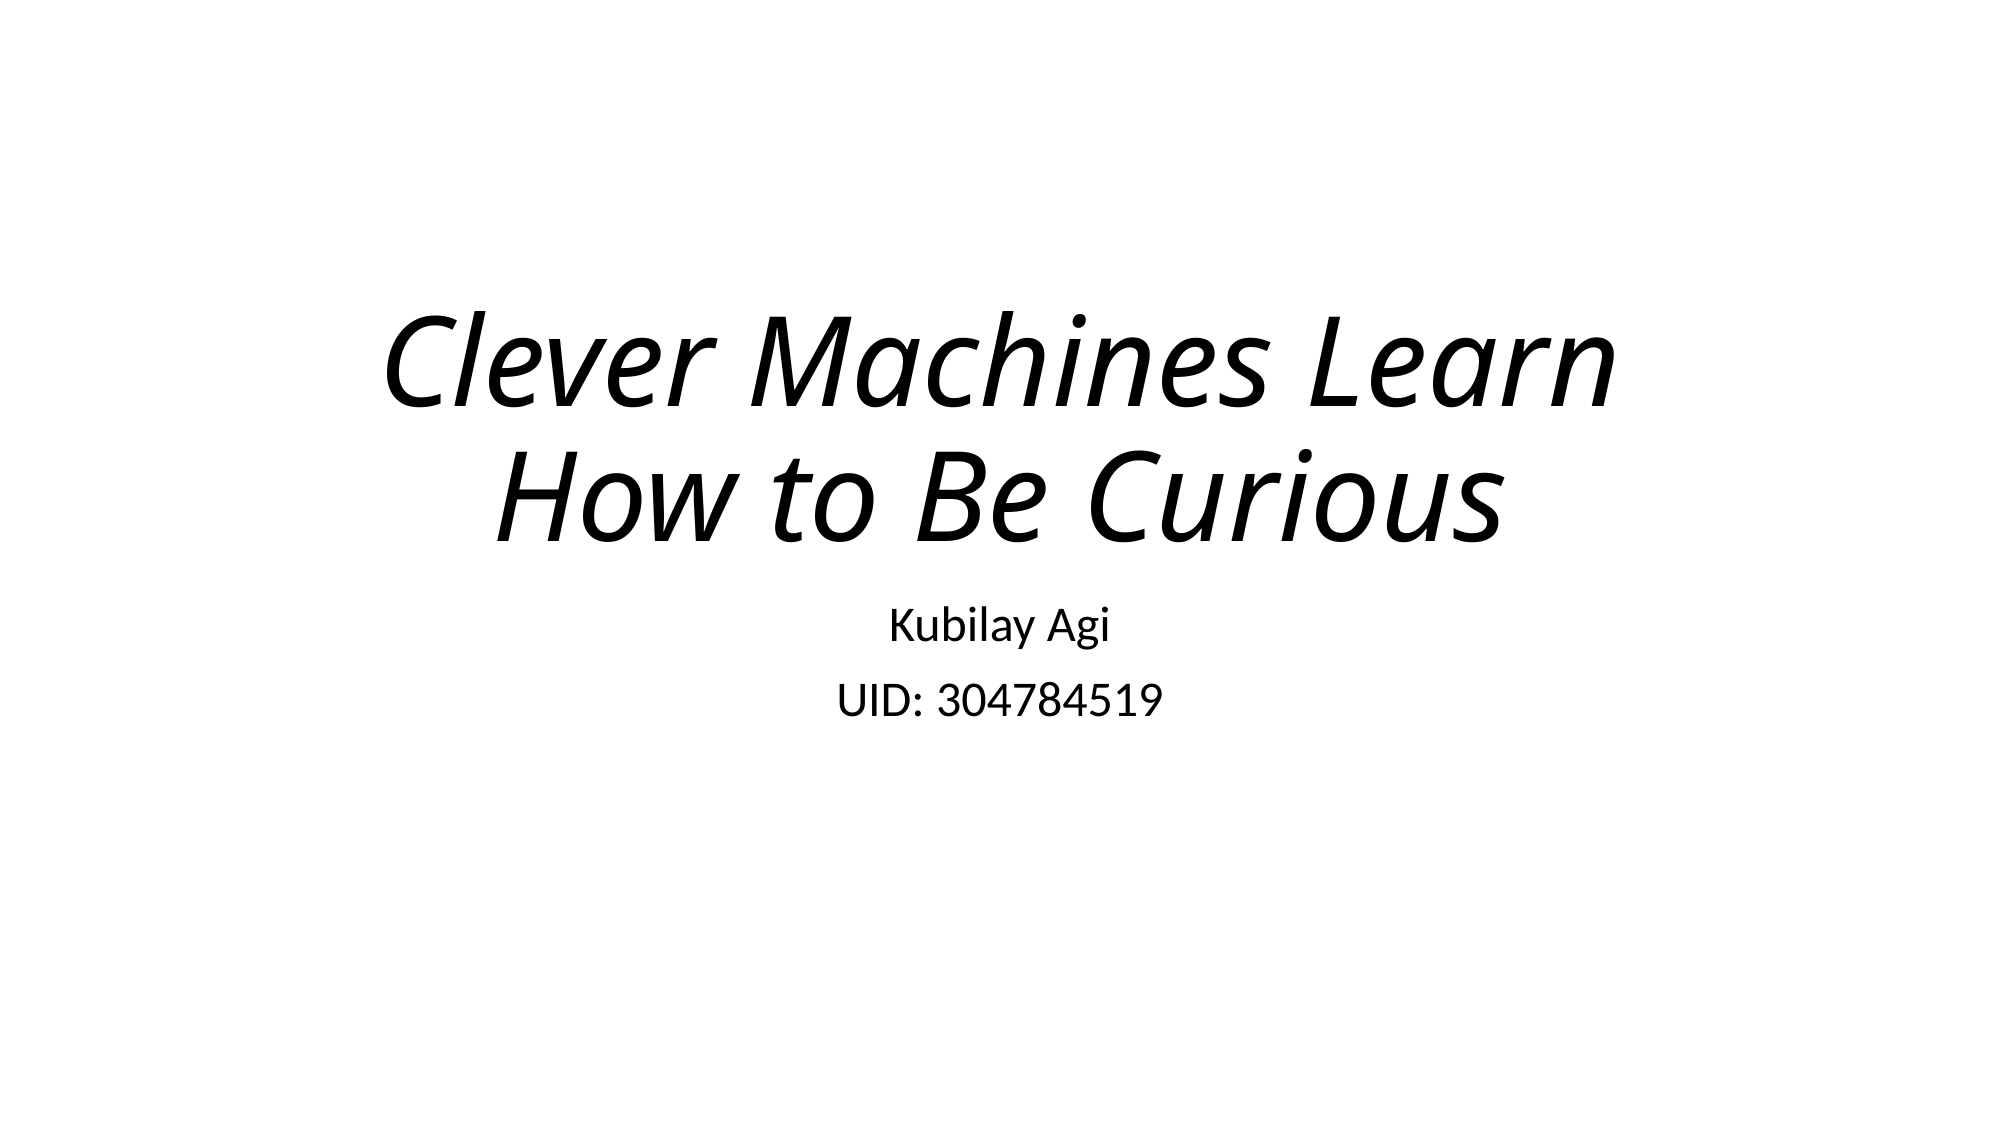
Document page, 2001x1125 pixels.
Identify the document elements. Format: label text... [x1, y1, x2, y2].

title Clever Machines Learn How to Be Curious [249, 184, 1750, 576]
subtitle Kubilay Agi UID: 304784519 [249, 590, 1750, 863]
